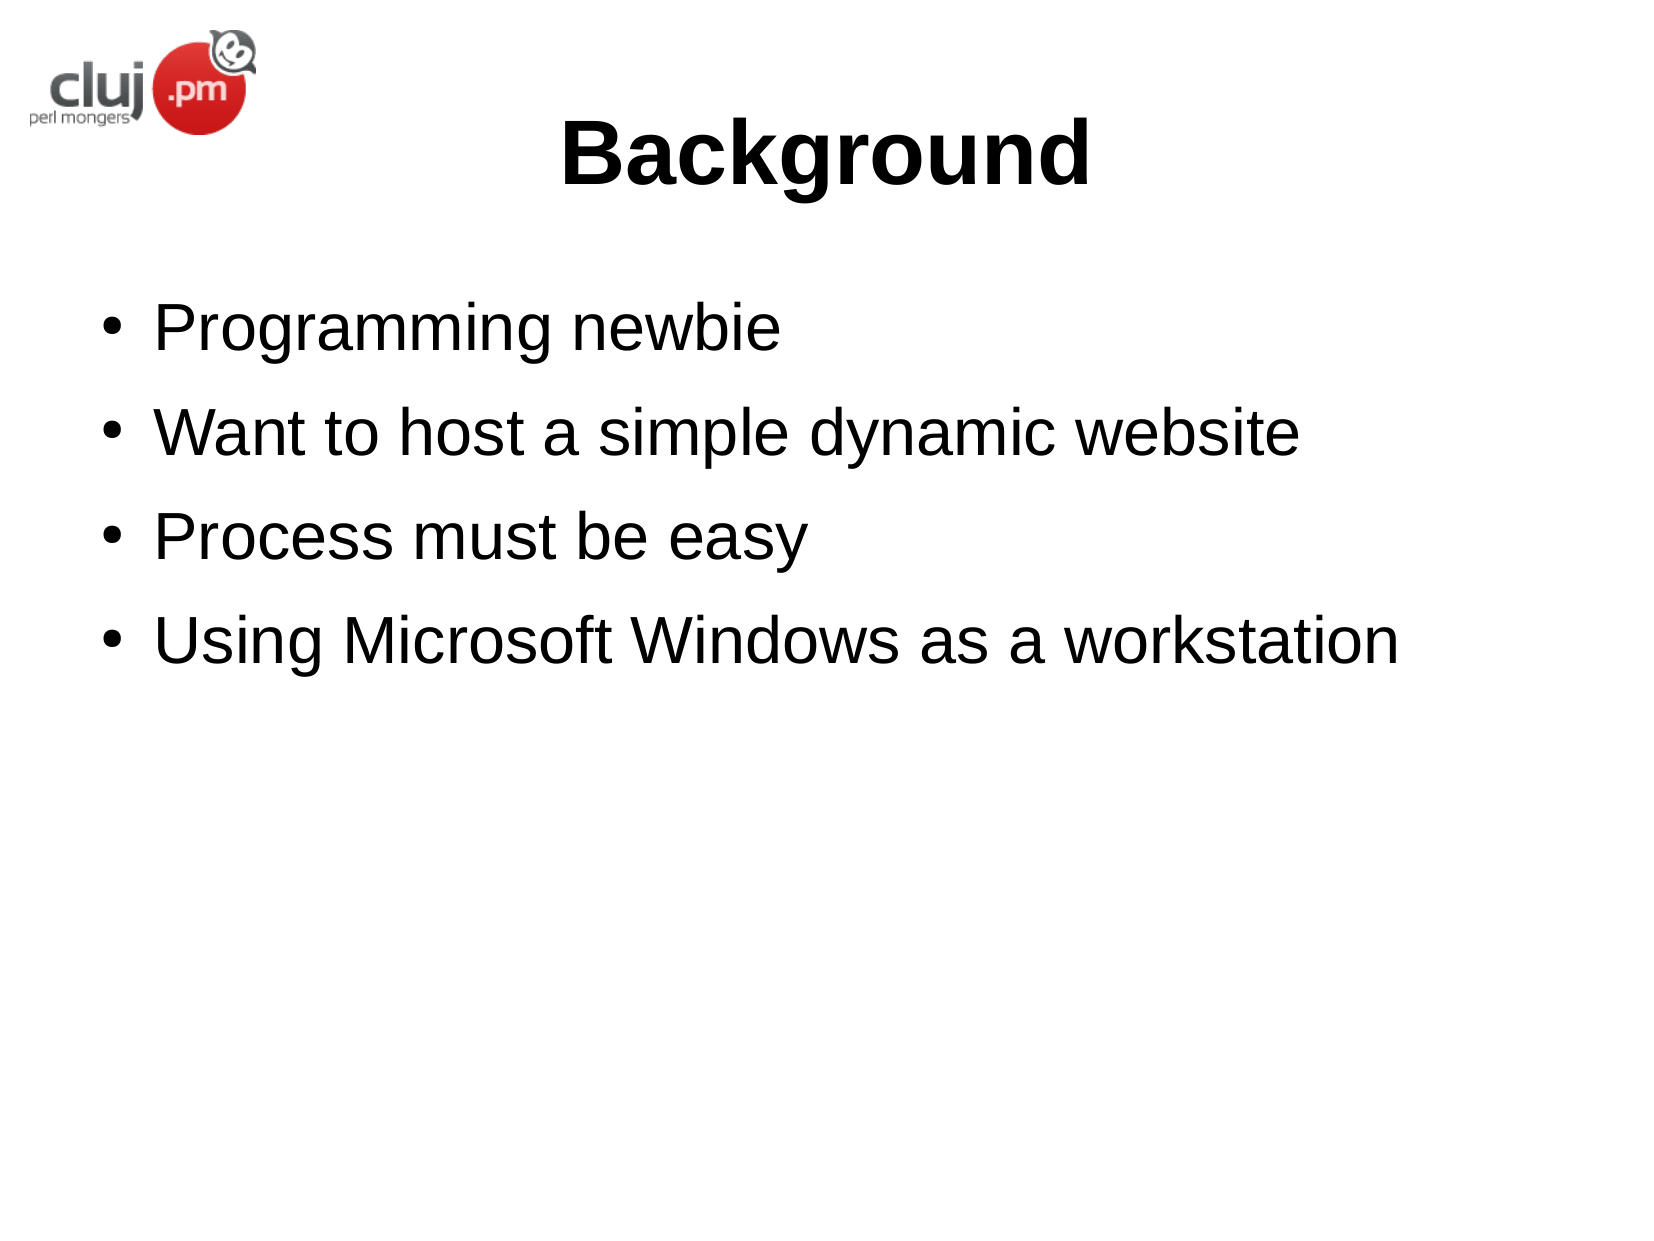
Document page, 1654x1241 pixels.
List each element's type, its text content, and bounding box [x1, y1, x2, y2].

picture [30, 30, 256, 135]
title Background [82, 49, 1571, 257]
list Programming newbie Want to host a simple dynamic website Process must be easy Using Microsoft Windows as a workstation [82, 290, 1538, 1010]
